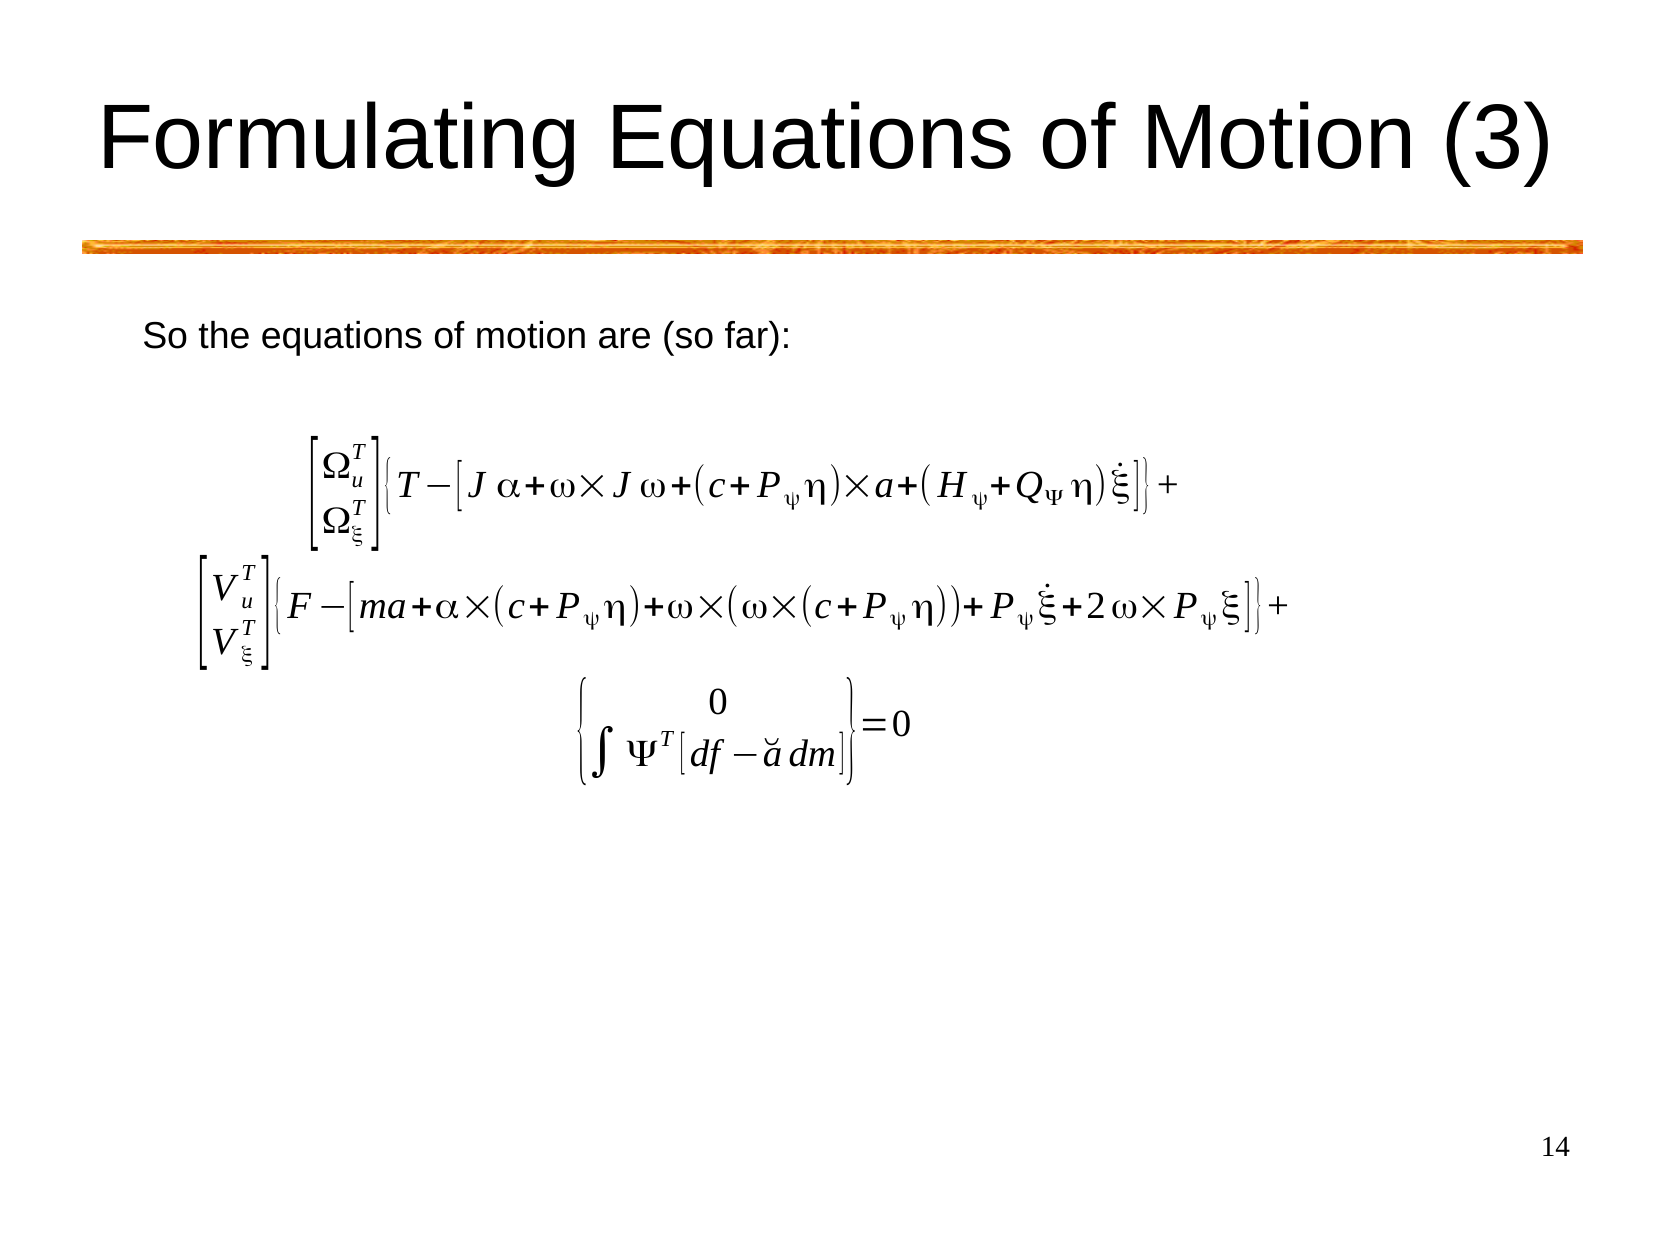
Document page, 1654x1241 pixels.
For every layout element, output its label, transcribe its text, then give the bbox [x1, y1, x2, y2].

chart [191, 433, 1297, 788]
text_box So the equations of motion are (so far): [127, 307, 808, 365]
picture [82, 240, 1583, 254]
title Formulating Equations of Motion (3) [82, 56, 1571, 218]
